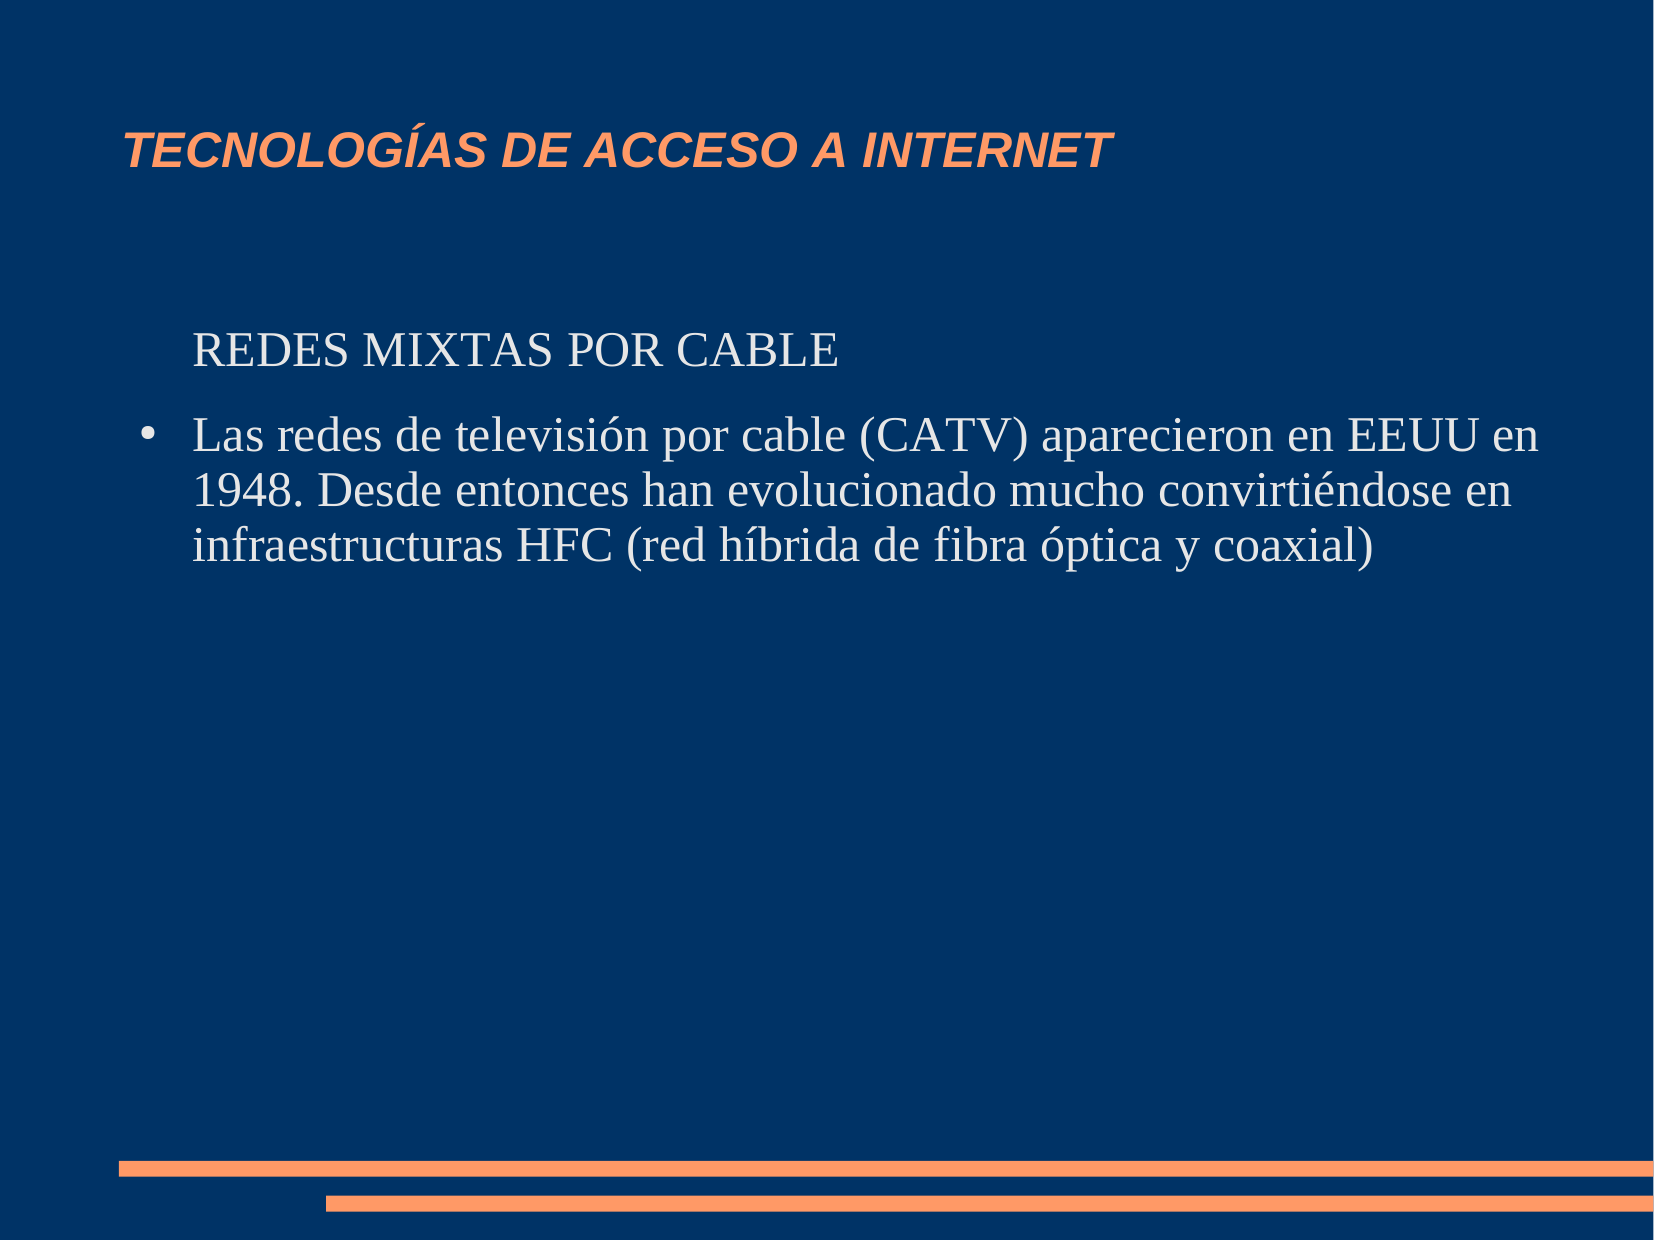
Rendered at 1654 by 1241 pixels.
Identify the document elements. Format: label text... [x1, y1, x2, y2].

list REDES MIXTAS POR CABLE Las redes de televisión por cable (CATV) aparecieron en EEUU en 1948. Desde entonces han evolucionado mucho convirtiéndose en infraestructuras HFC (red híbrida de fibra óptica y coaxial) [121, 322, 1561, 1132]
title TECNOLOGÍAS DE ACCESO A INTERNET [121, 46, 1534, 254]
